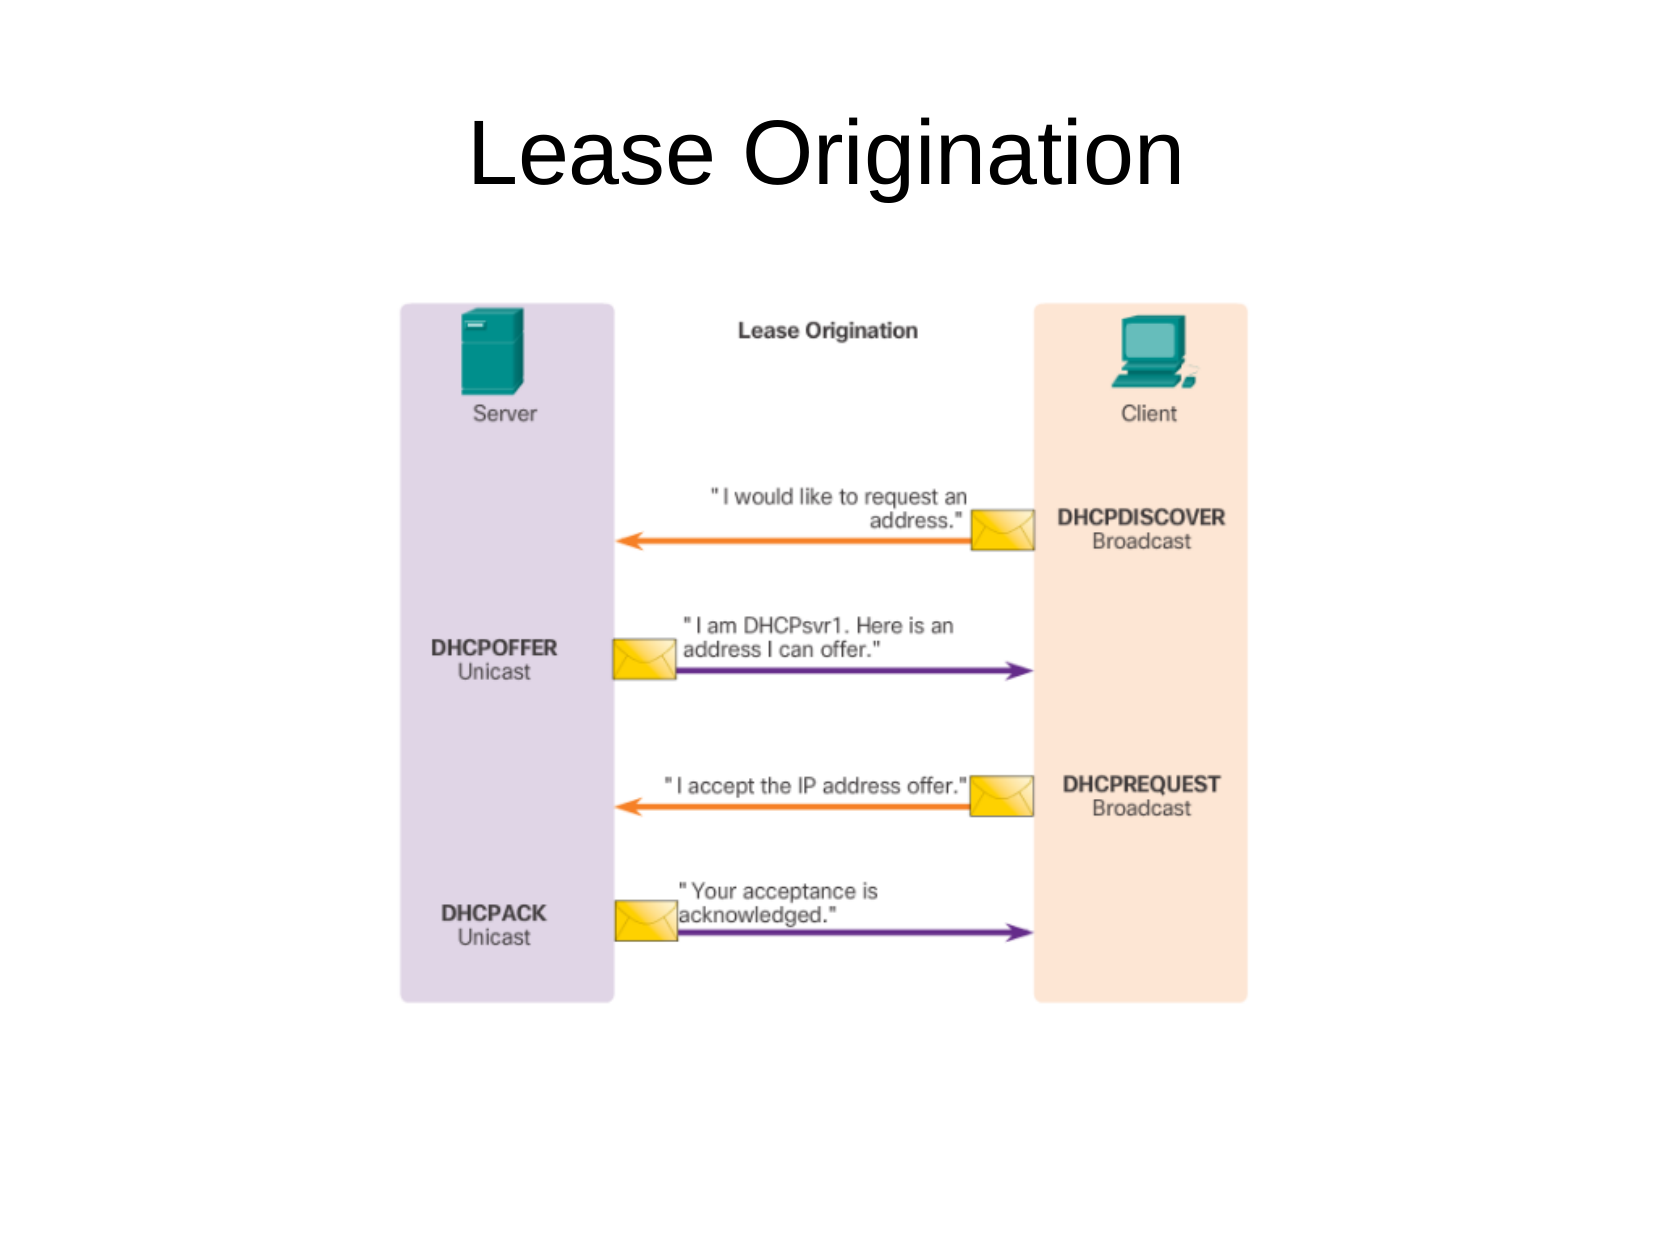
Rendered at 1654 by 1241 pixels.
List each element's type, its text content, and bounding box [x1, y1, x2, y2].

picture [392, 290, 1261, 1010]
title Lease Origination [82, 49, 1571, 257]
